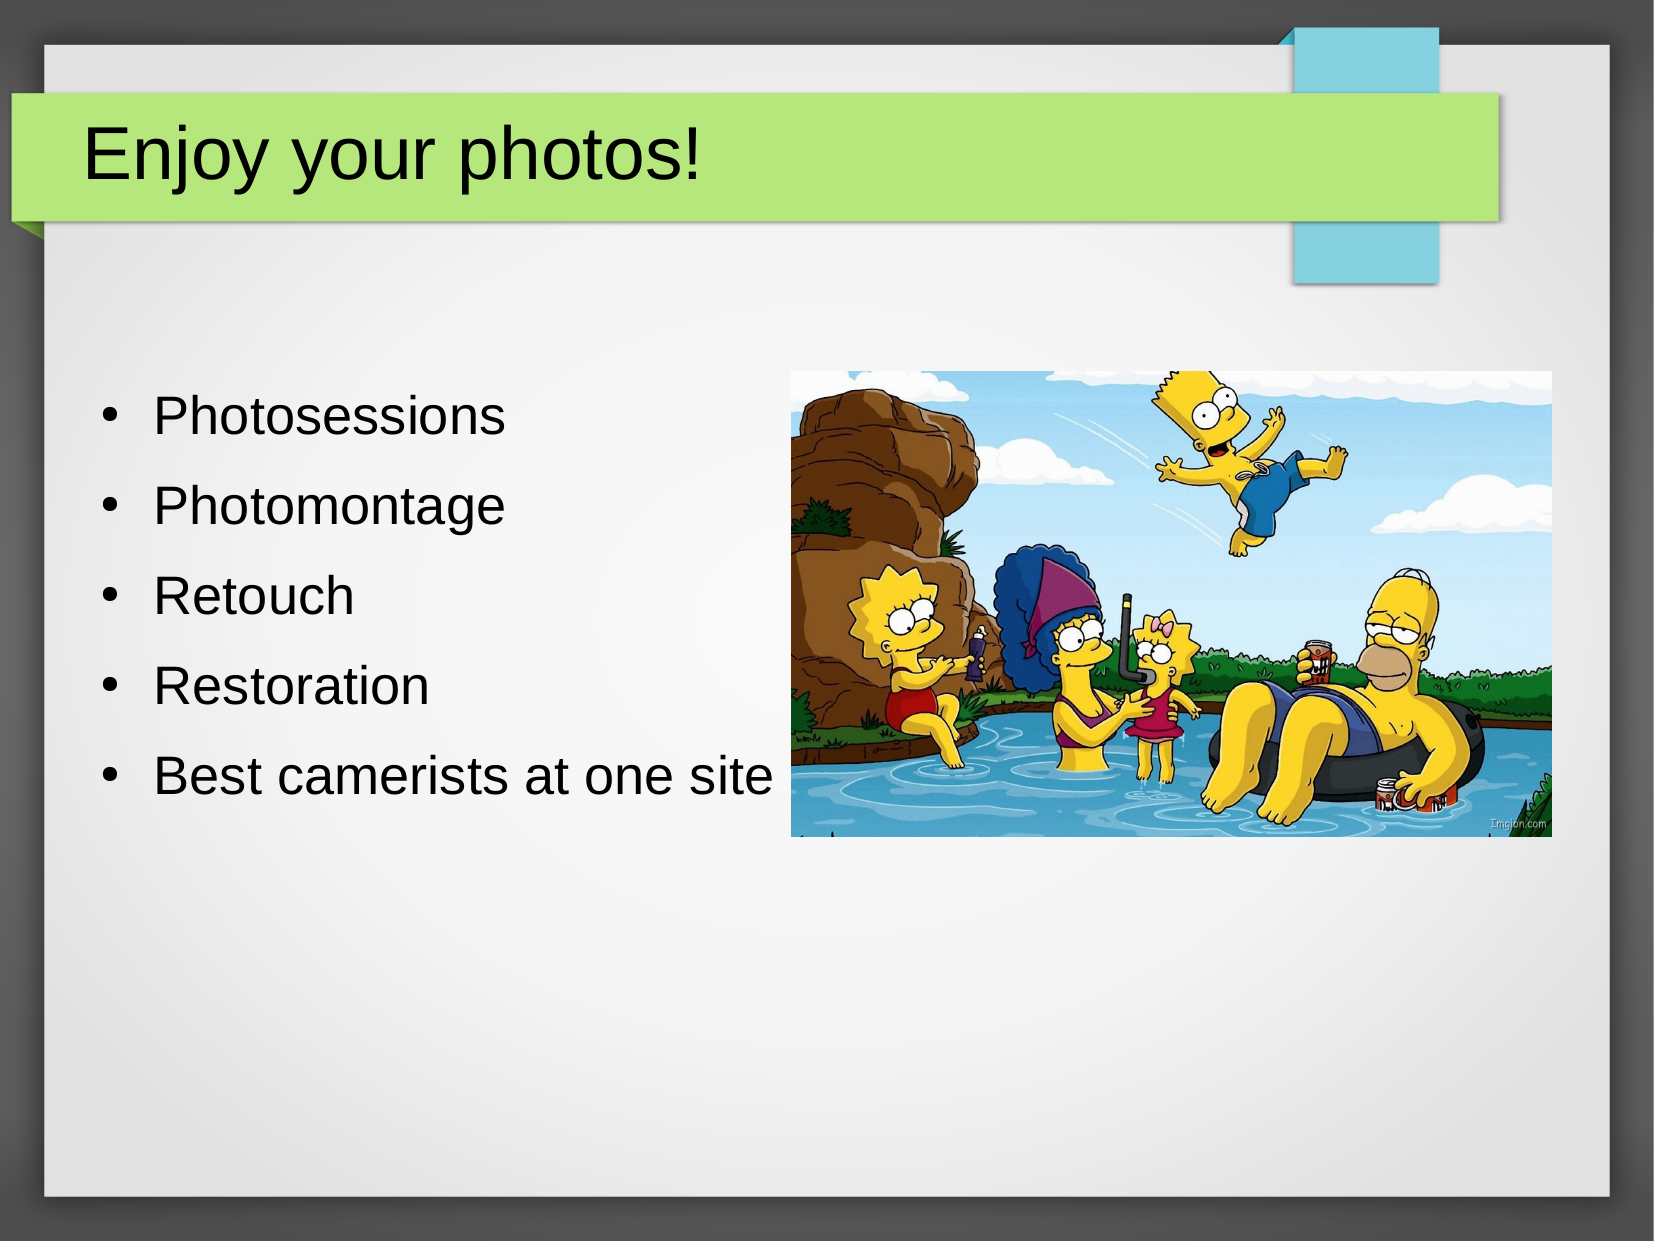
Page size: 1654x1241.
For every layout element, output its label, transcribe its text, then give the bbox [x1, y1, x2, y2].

picture [0, 0, 1654, 1241]
list Photosessions Photomontage Retouch Restoration Best camerists at one site [82, 295, 809, 1015]
title Enjoy your photos! [82, 94, 1264, 213]
